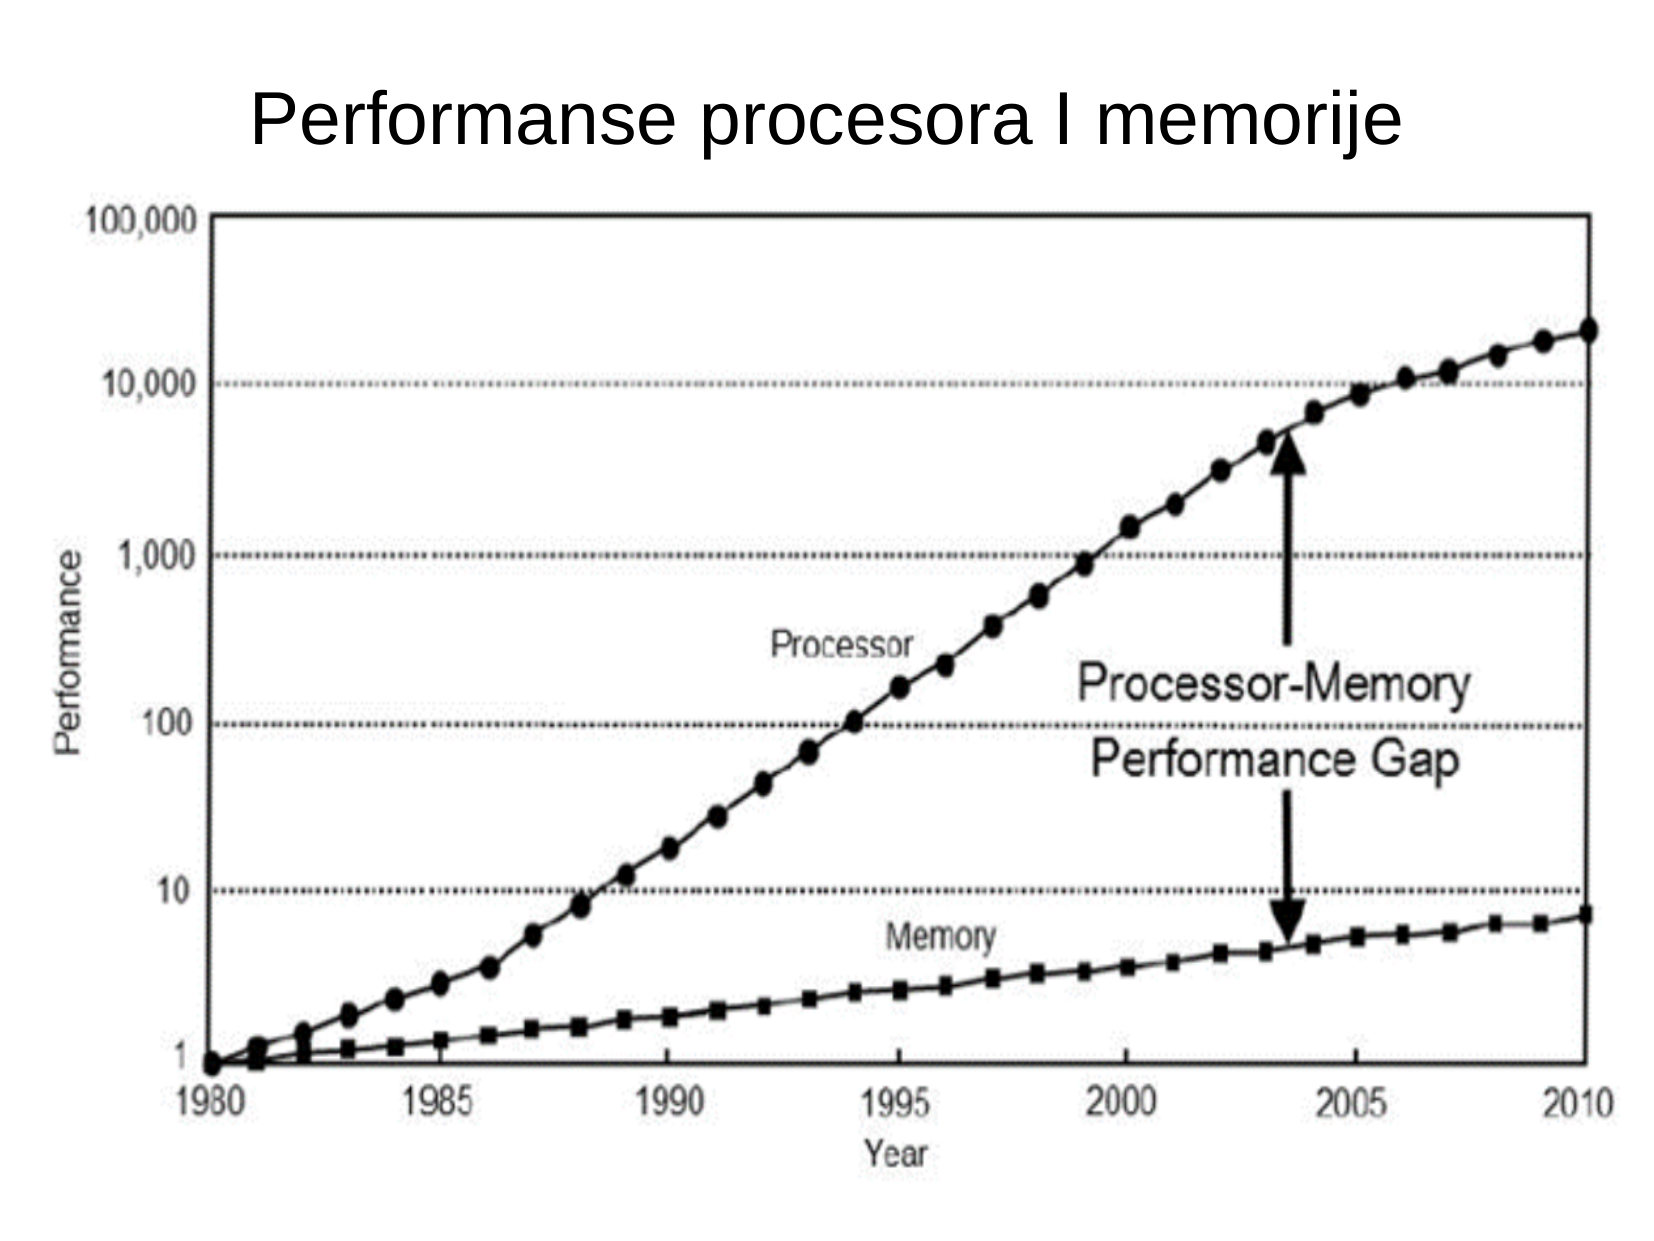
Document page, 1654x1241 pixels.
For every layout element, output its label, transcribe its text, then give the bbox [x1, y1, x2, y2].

picture [0, 159, 1654, 1189]
title Performanse procesora I memorije [82, 15, 1571, 223]
